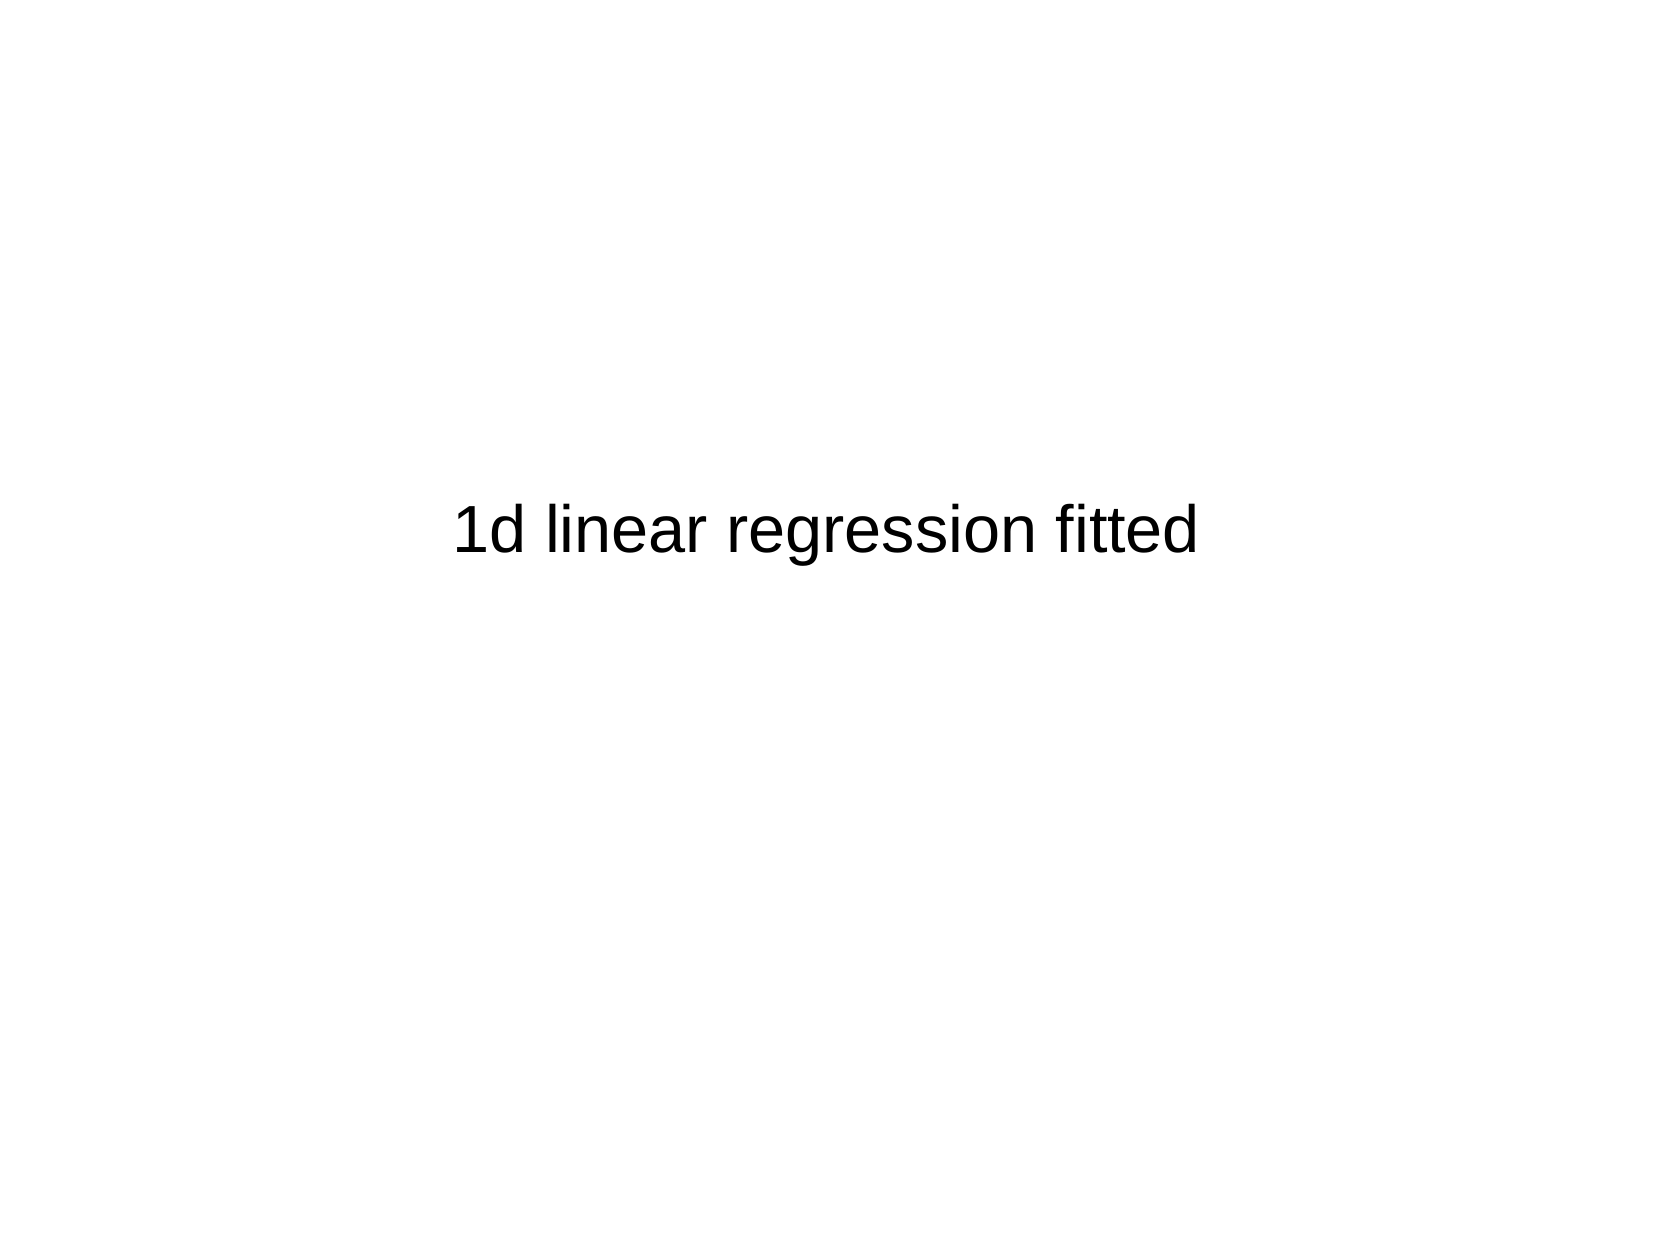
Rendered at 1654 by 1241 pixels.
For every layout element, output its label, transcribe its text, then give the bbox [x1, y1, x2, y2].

subtitle 1d linear regression fitted [82, 49, 1571, 1010]
